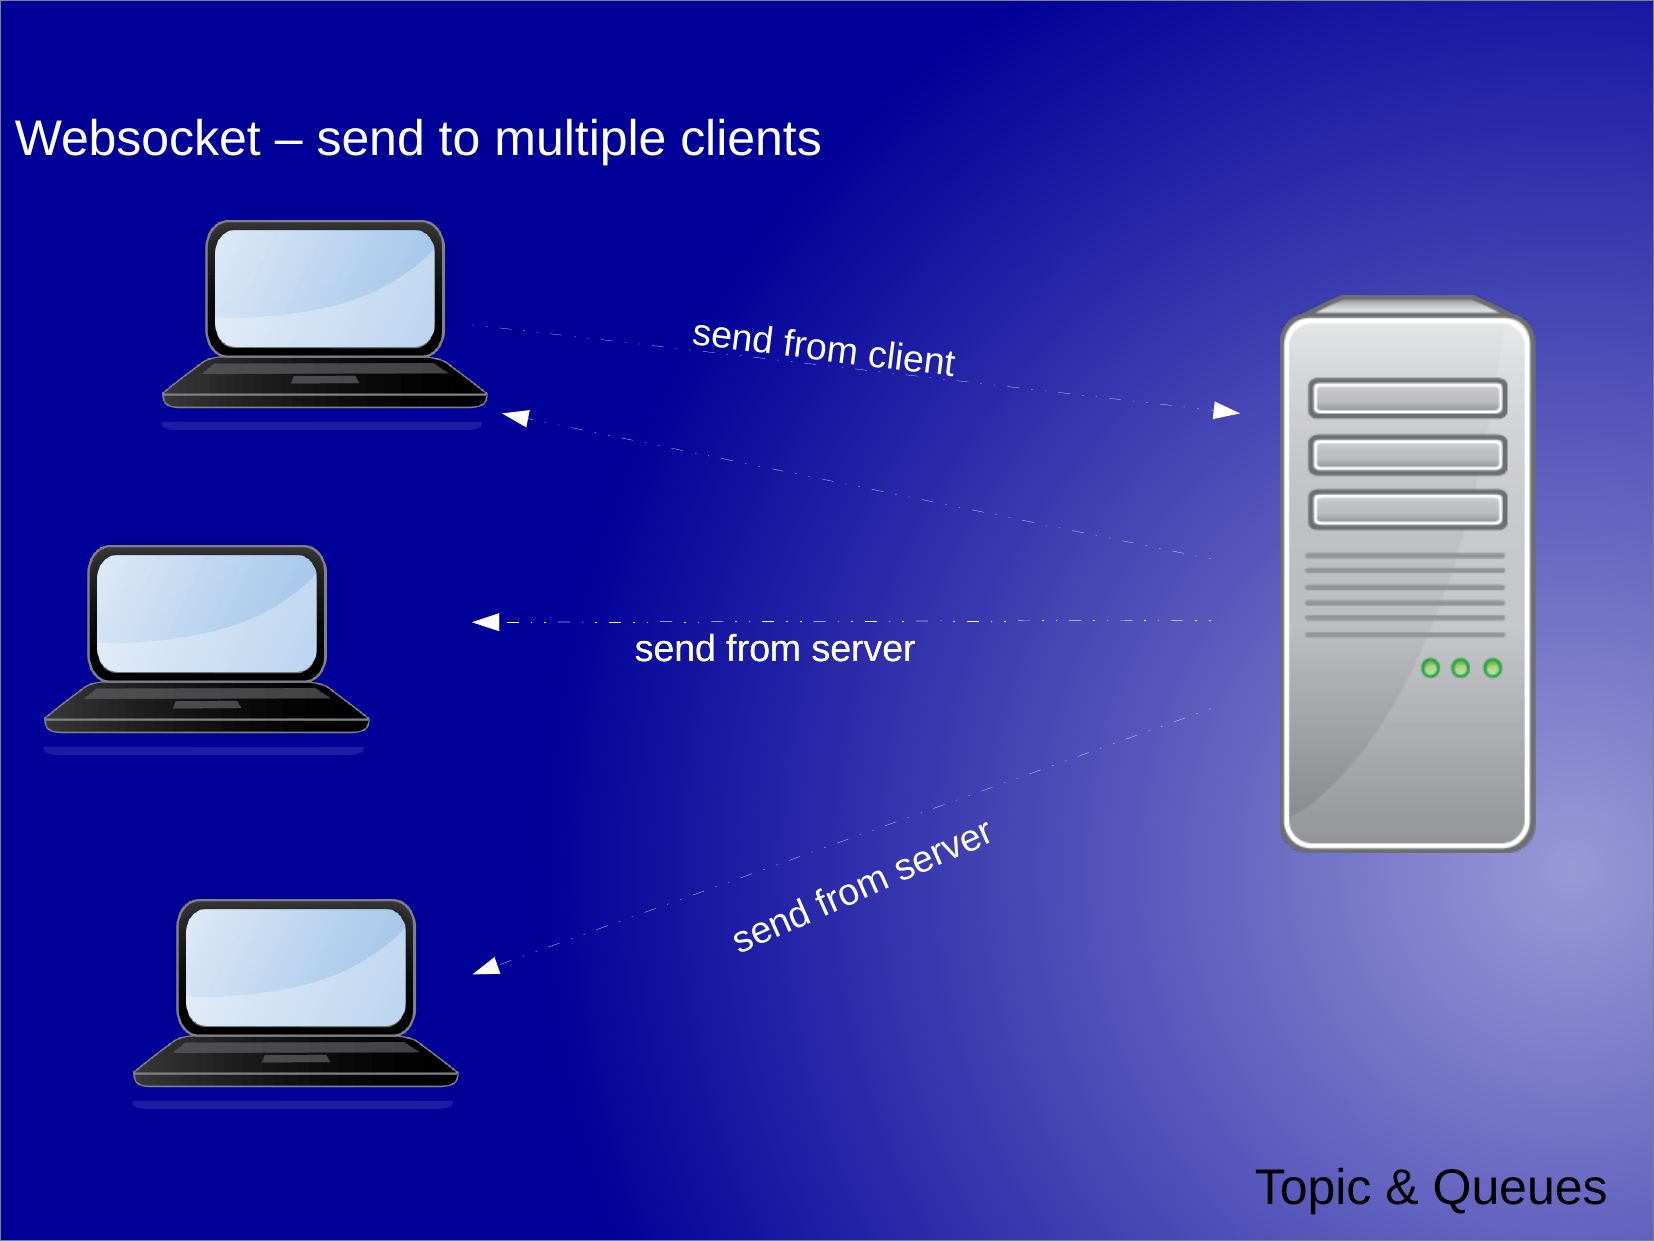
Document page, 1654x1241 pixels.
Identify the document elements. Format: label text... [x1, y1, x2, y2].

text_box send from client [675, 301, 1063, 406]
picture [29, 531, 384, 768]
text_box Topic & Queues [1240, 1151, 1654, 1223]
picture [118, 885, 473, 1123]
text_box Websocket – send to multiple clients [0, 102, 1654, 266]
text_box send from server [620, 620, 1004, 677]
picture [147, 266, 502, 443]
picture [1280, 295, 1536, 854]
text_box send from server [708, 766, 1083, 975]
